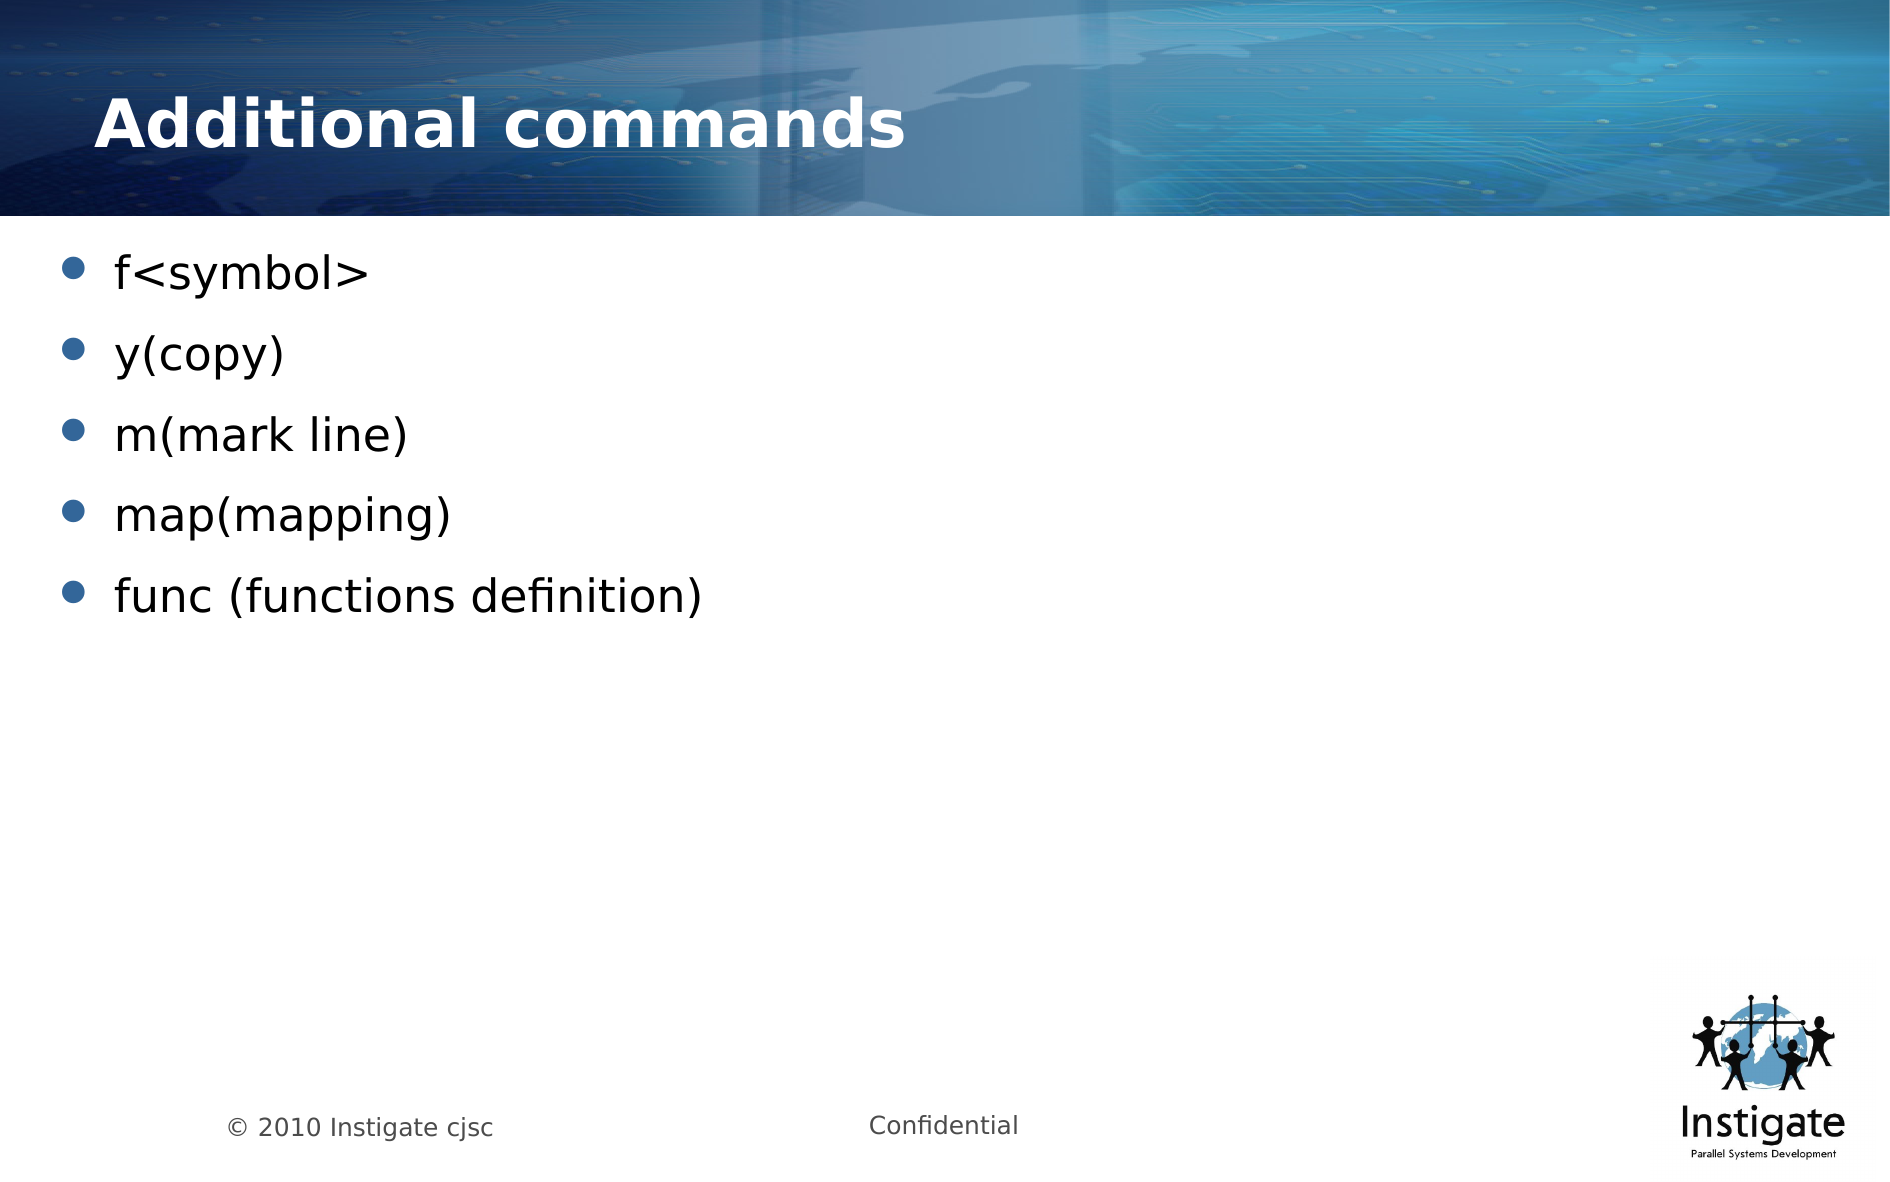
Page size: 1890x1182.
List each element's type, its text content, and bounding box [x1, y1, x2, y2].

list f<symbol> y(copy) m(mark line) map(mapping) func (functions definition) [59, 236, 1831, 1001]
picture [0, 0, 1890, 216]
picture [1650, 956, 1876, 1182]
title Additional commands [94, 54, 1793, 210]
